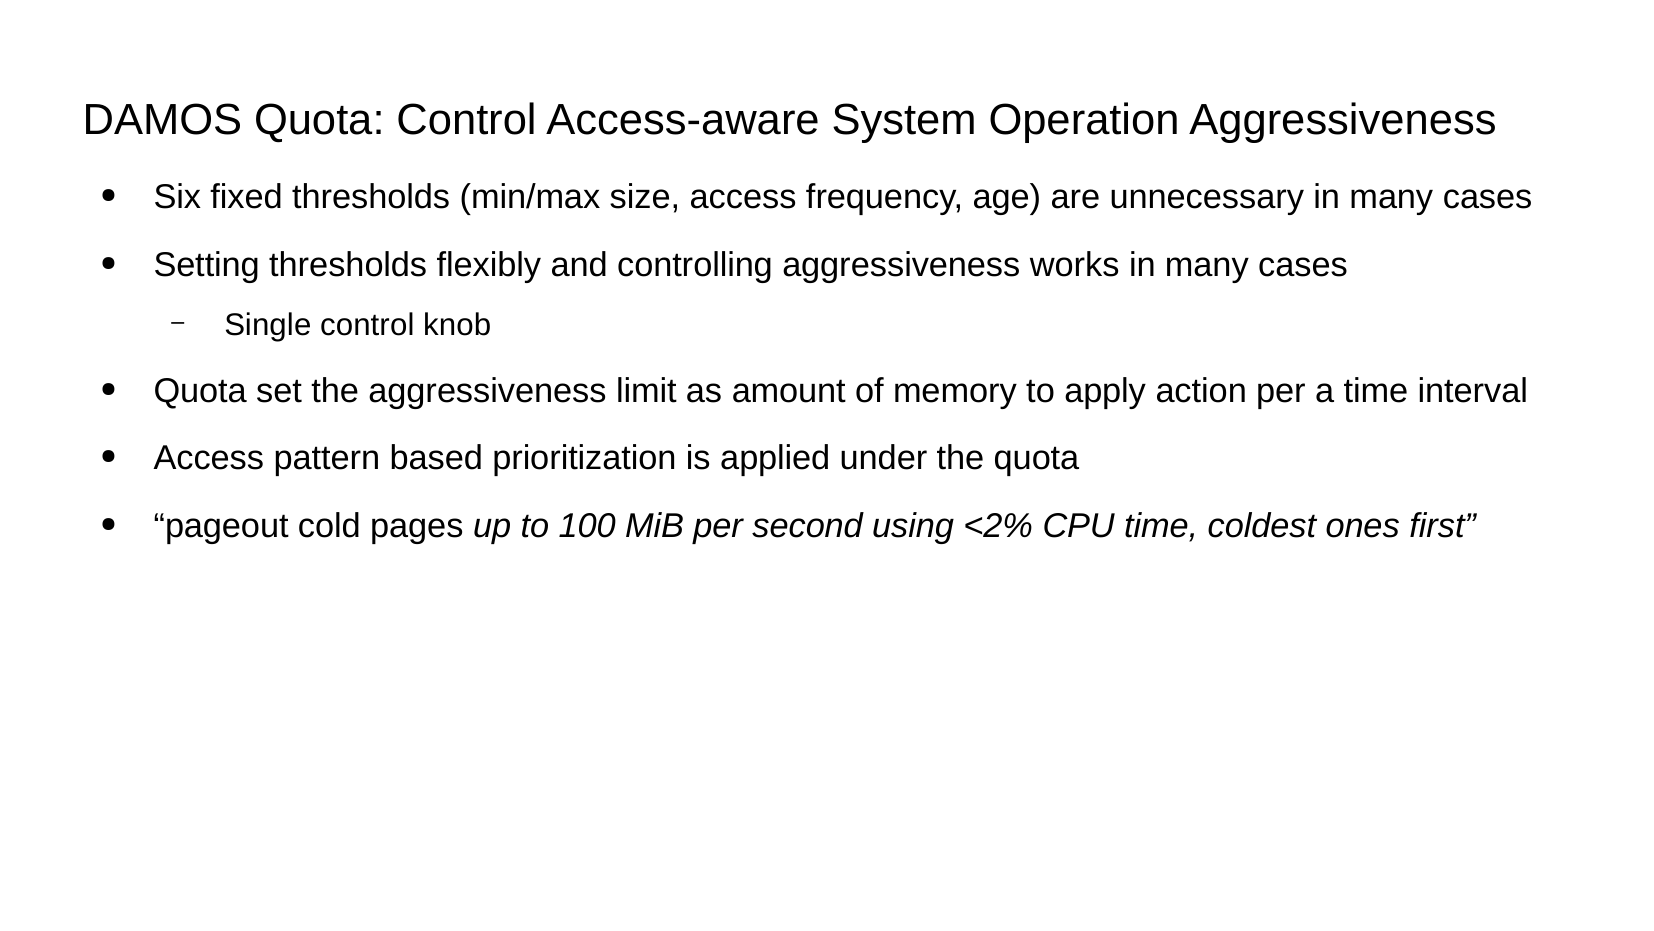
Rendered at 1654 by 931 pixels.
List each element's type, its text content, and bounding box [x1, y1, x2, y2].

list Six fixed thresholds (min/max size, access frequency, age) are unnecessary in many cases Setting thresholds flexibly and controlling aggressiveness works in many cases Single control knob Quota set the aggressiveness limit as amount of memory to apply action per a time interval Access pattern based prioritization is applied under the quota “pageout cold pages up to 100 MiB per second using <2% CPU time, coldest ones first” [82, 177, 1571, 833]
title DAMOS Quota: Control Access-aware System Operation Aggressiveness [82, 81, 1571, 157]
